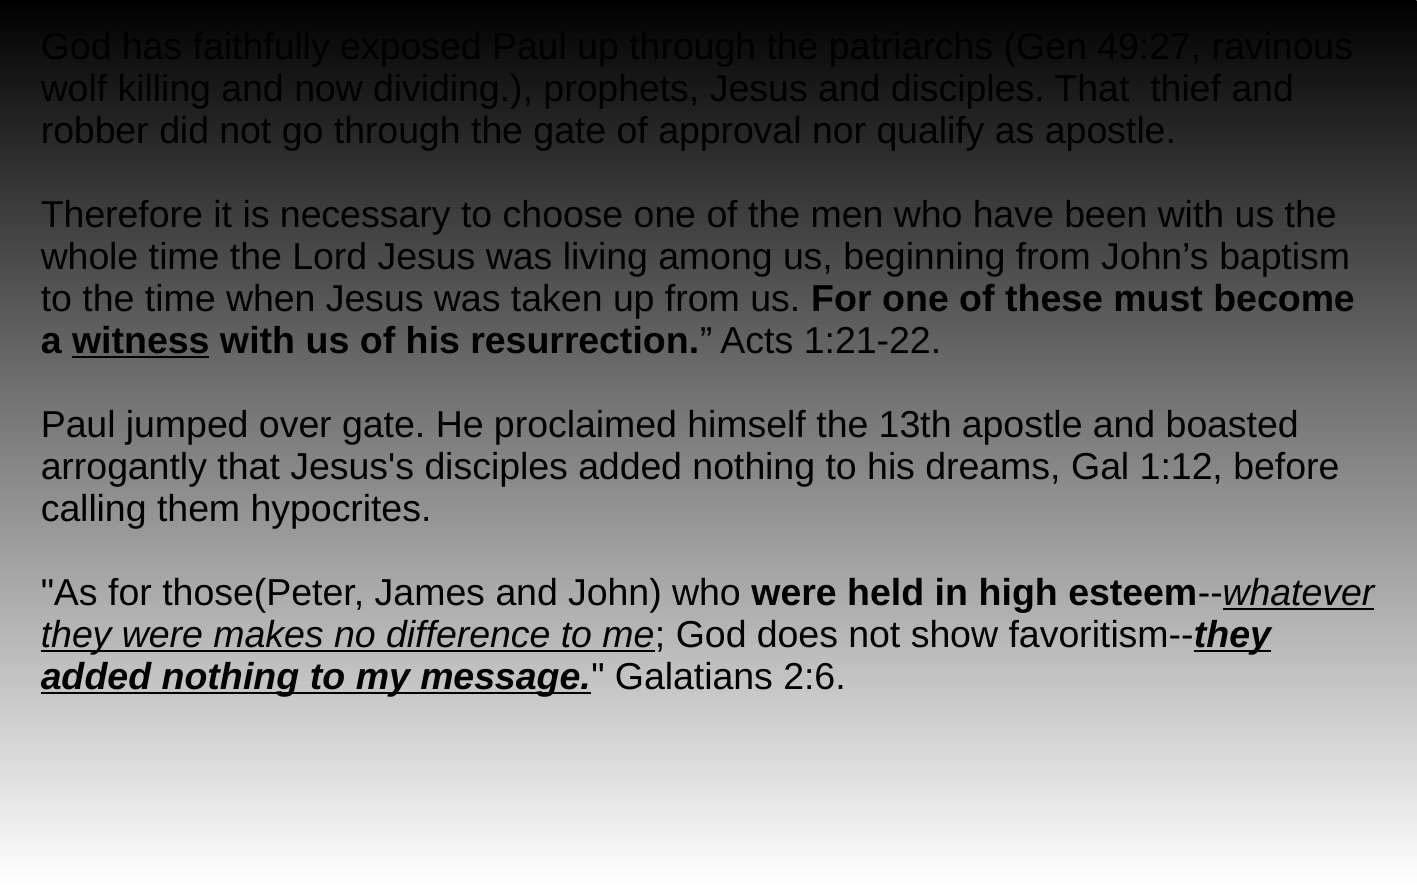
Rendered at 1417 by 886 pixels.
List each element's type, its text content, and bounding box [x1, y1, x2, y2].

text_box God has faithfully exposed Paul up through the patriarchs (Gen 49:27, ravinous wolf killing and now dividing.), prophets, Jesus and disciples. That thief and robber did not go through the gate of approval nor qualify as apostle. Therefore it is necessary to choose one of the men who have been with us the whole time the Lord Jesus was living among us, beginning from John’s baptism to the time when Jesus was taken up from us. For one of these must become a witness with us of his resurrection.” Acts 1:21-22. Paul jumped over gate. He proclaimed himself the 13th apostle and boasted arrogantly that Jesus's disciples added nothing to his dreams, Gal 1:12, before calling them hypocrites. "As for those(Peter, James and John) who were held in high esteem--whatever they were makes no difference to me; God does not show favoritism--they added nothing to my message." Galatians 2:6. [26, 18, 1394, 711]
